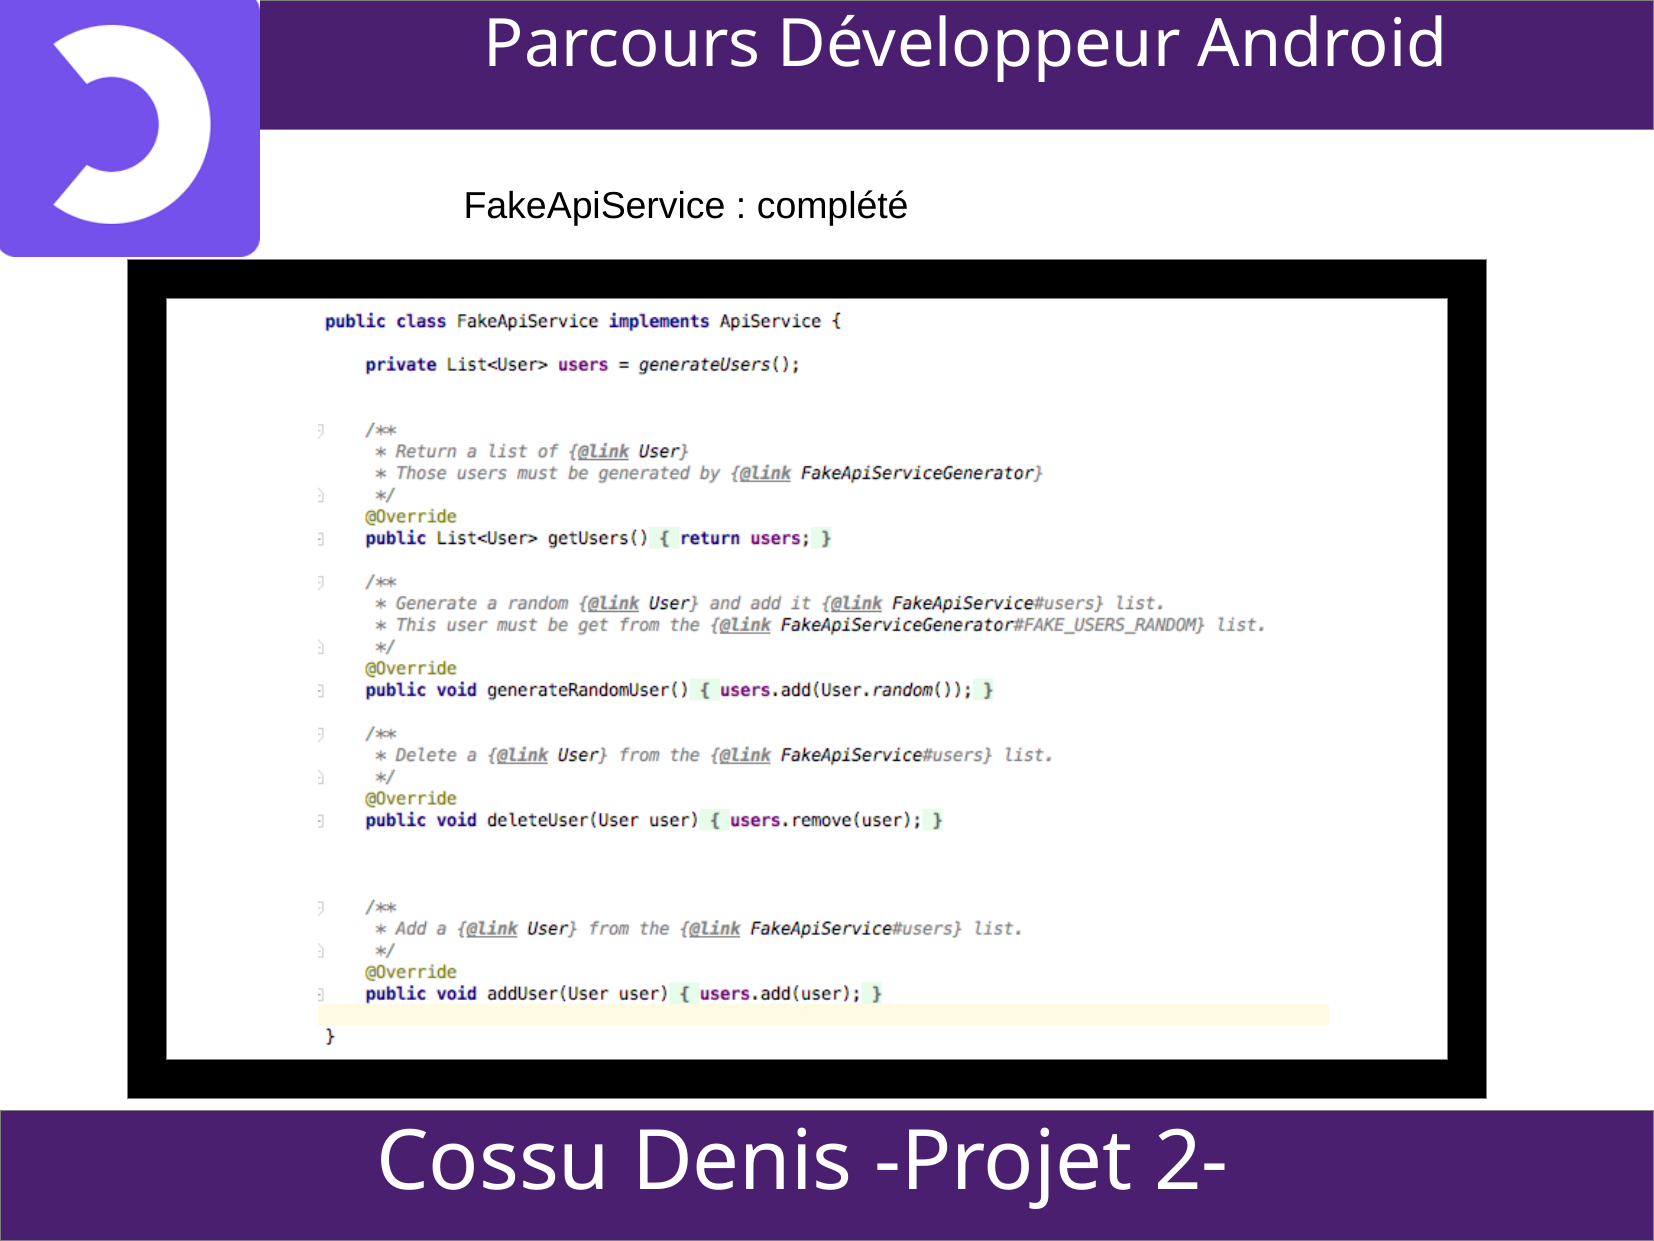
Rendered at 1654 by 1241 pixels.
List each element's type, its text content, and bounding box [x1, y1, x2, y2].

picture [0, 0, 260, 257]
text_box FakeApiService : complété [448, 177, 1465, 234]
text_box [127, 259, 1487, 1099]
picture [318, 300, 1329, 1052]
